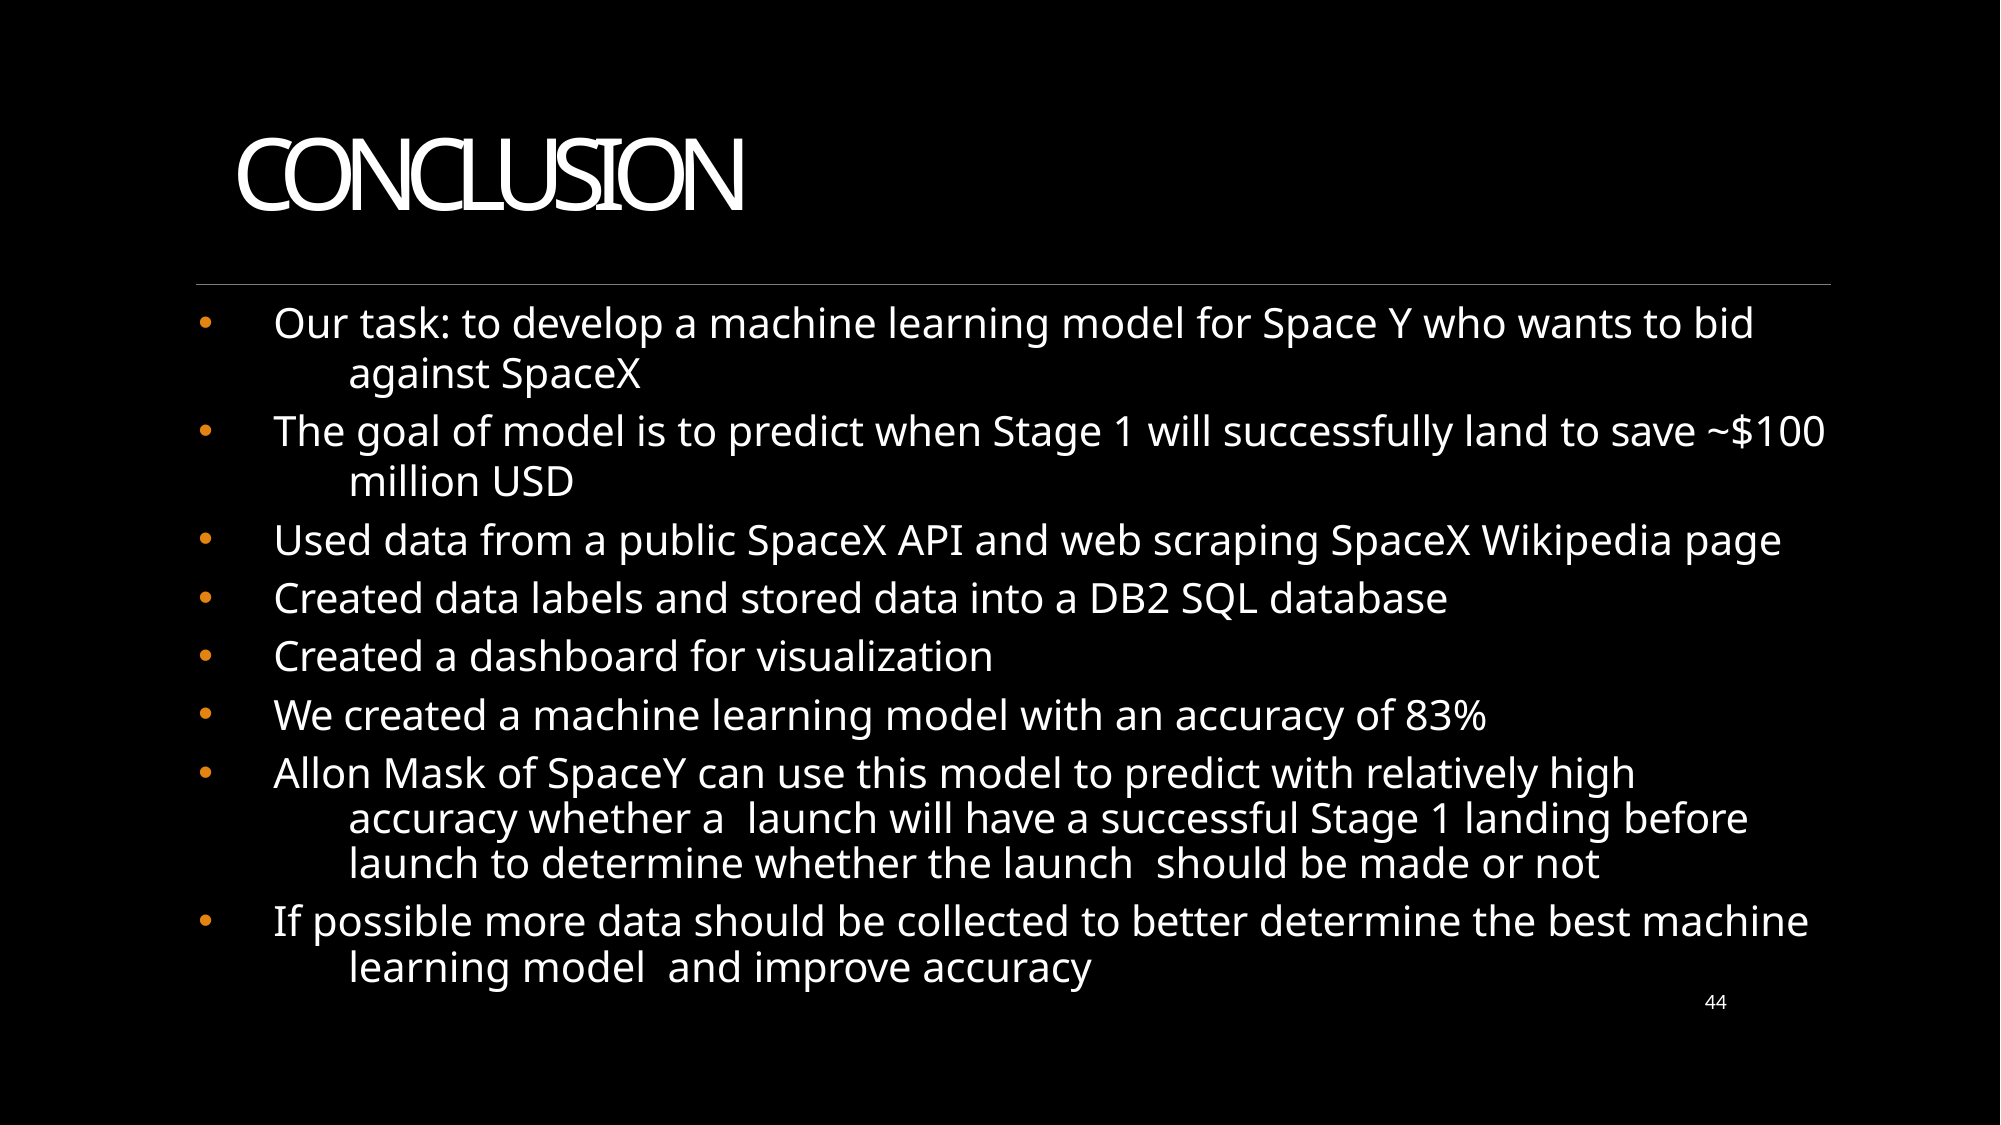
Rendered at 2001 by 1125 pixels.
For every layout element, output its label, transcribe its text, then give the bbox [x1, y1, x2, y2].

text_box Our task: to develop a machine learning model for Space Y who wants to bid against SpaceX The goal of model is to predict when Stage 1 will successfully land to save ~$100 million USD Used data from a public SpaceX API and web scraping SpaceX Wikipedia page Created data labels and stored data into a DB2 SQL database Created a dashboard for visualization We created a machine learning model with an accuracy of 83% Allon Mask of SpaceY can use this model to predict with relatively high accuracy whether a launch will have a successful Stage 1 landing before launch to determine whether the launch should be made or not If possible more data should be collected to better determine the best machine learning model and improve accuracy [194, 286, 1828, 1052]
title CONCLUSION [193, 107, 789, 232]
